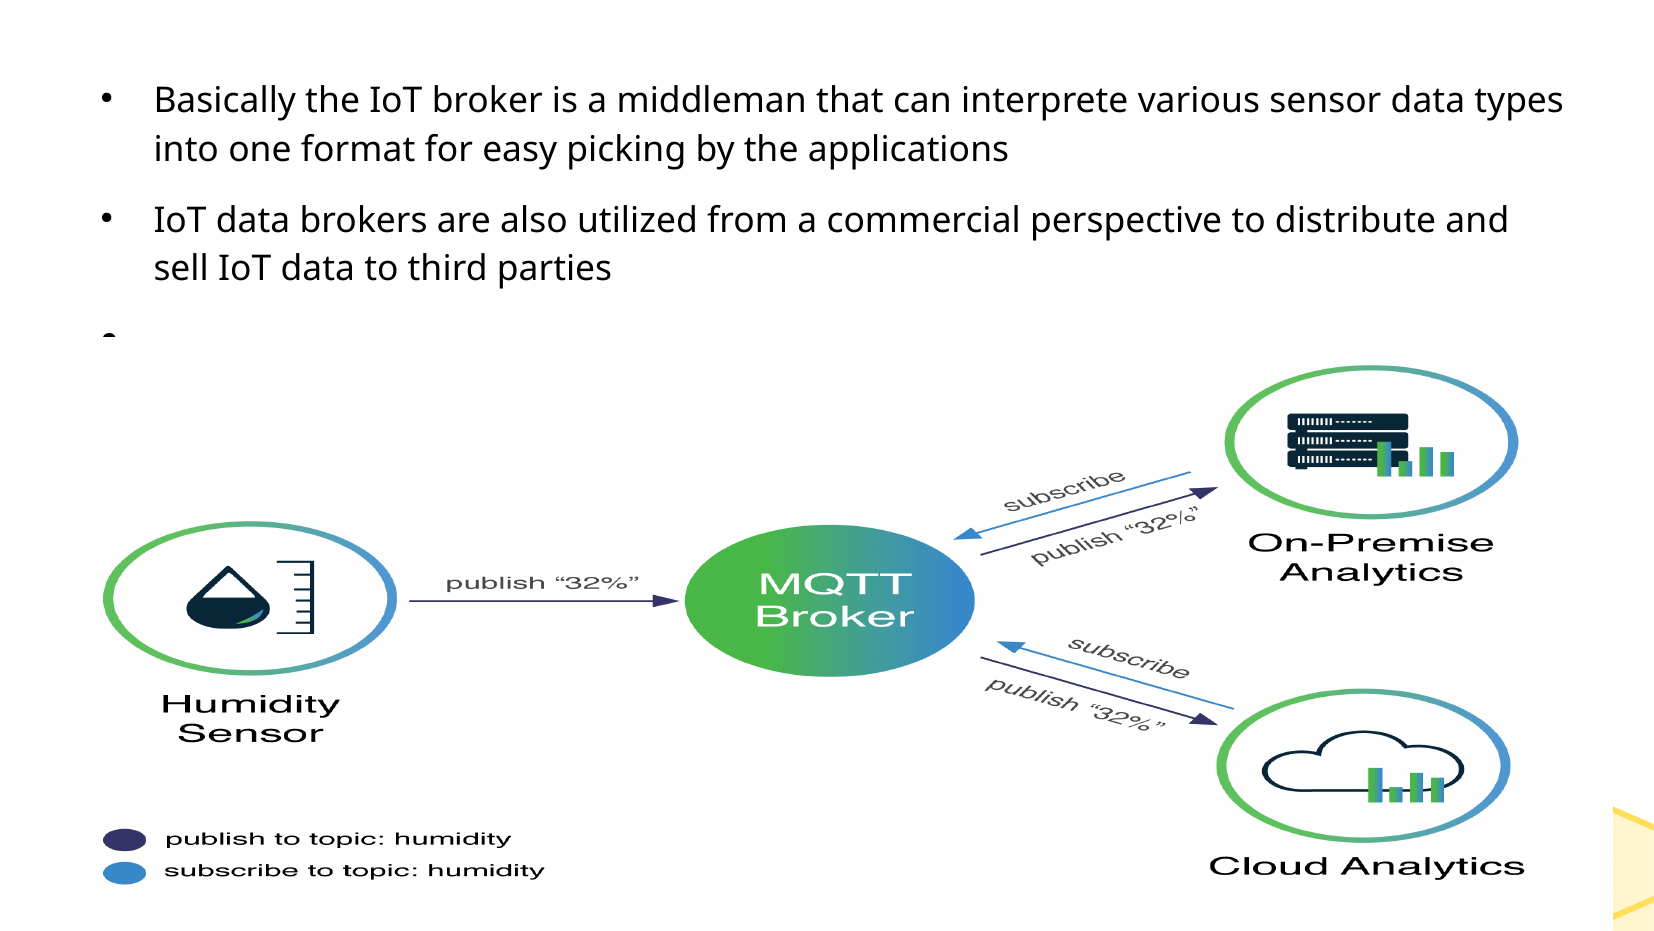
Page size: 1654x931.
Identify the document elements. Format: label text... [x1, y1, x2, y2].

picture [0, 337, 1613, 931]
list Basically the IoT broker is a middleman that can interprete various sensor data types into one format for easy picking by the applications IoT data brokers are also utilized from a commercial perspective to distribute and sell IoT data to third parties [82, 75, 1571, 337]
